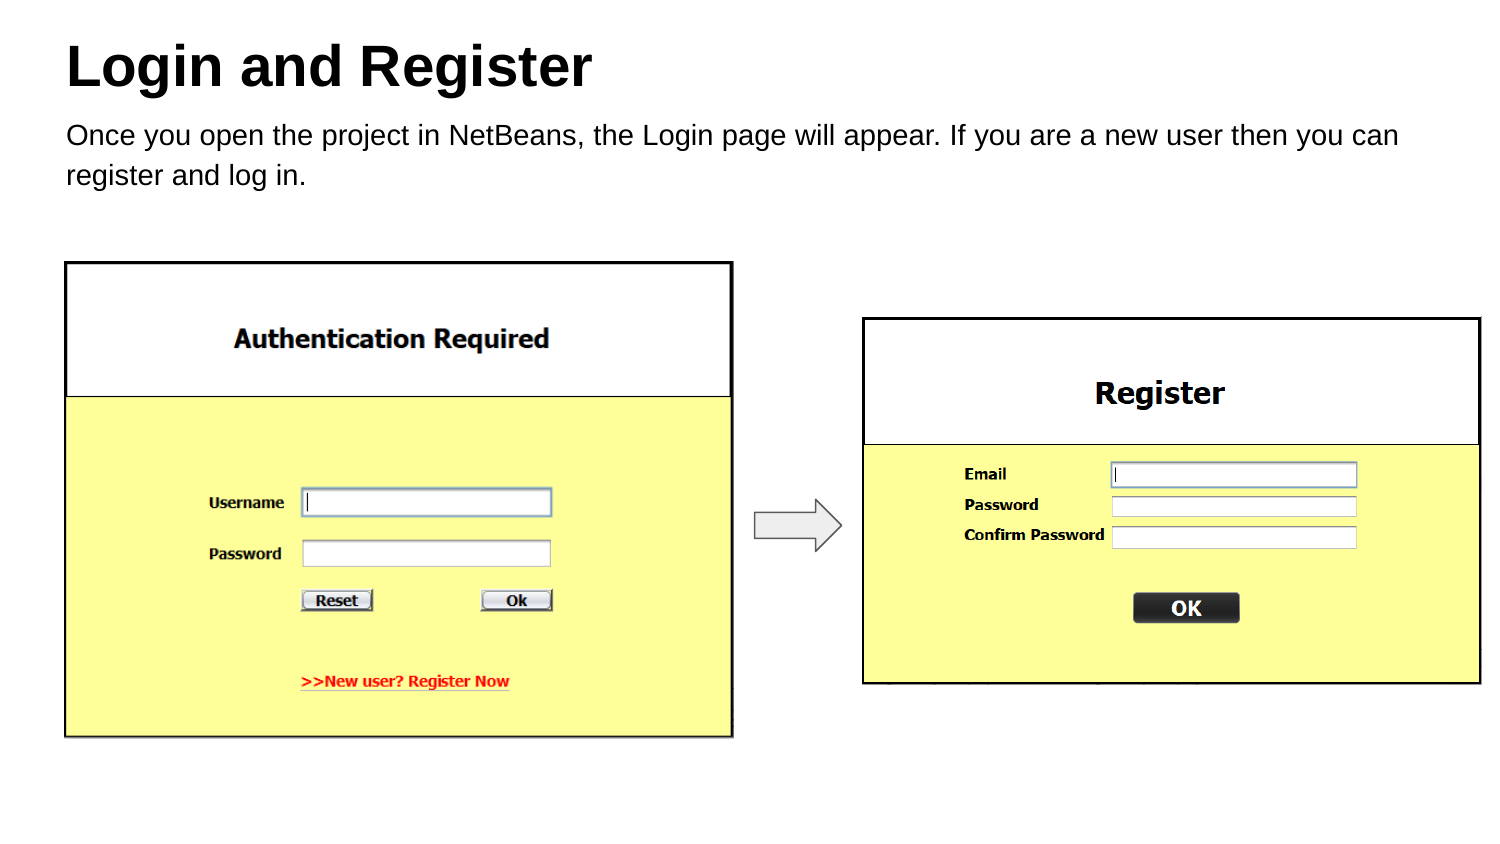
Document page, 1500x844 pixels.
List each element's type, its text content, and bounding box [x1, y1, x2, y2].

title Login and Register [51, 13, 1449, 96]
picture [862, 316, 1482, 685]
text_box [754, 499, 842, 552]
list Once you open the project in NetBeans, the Login page will appear. If you are a new user then you can register and log in. [51, 96, 1449, 234]
picture [64, 261, 734, 739]
